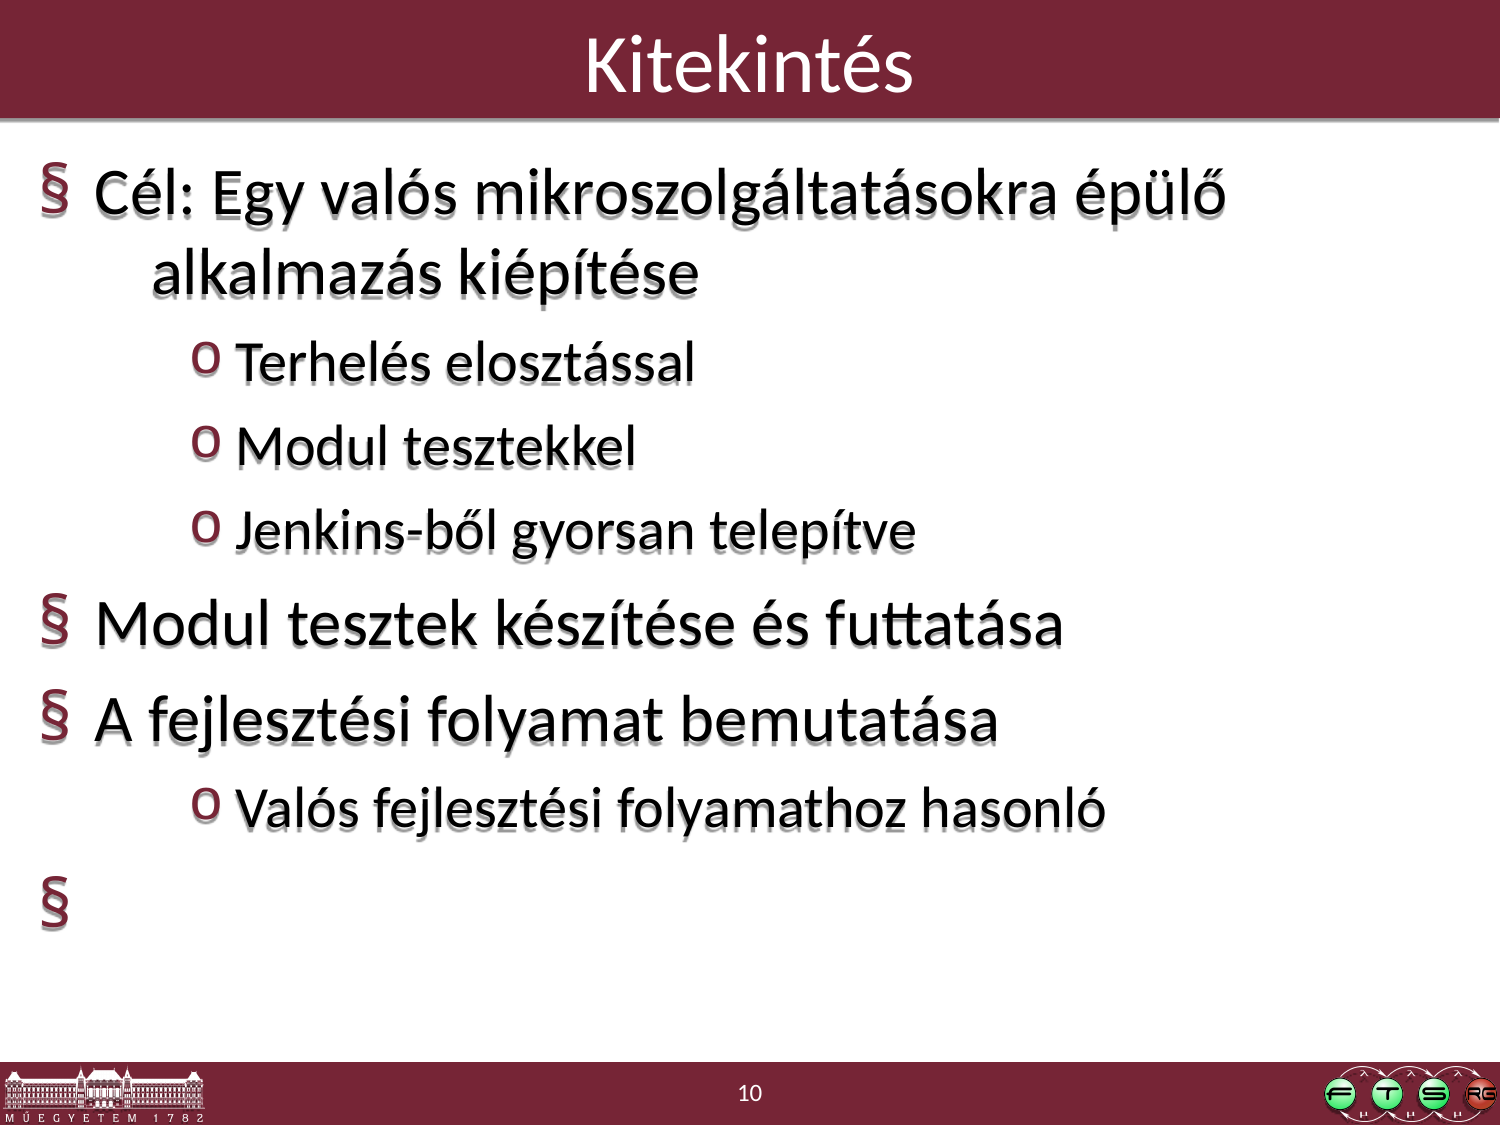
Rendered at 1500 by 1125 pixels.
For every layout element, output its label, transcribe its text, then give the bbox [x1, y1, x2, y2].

list Cél: Egy valós mikroszolgáltatásokra épülő alkalmazás kiépítése Terhelés elosztással Modul tesztekkel Jenkins-ből gyorsan telepítve Modul tesztek készítése és futtatása A fejlesztési folyamat bemutatása Valós fejlesztési folyamathoz hasonló [23, 140, 1477, 1048]
title Kitekintés [0, 0, 1500, 119]
text_box 10 [581, 1061, 919, 1122]
